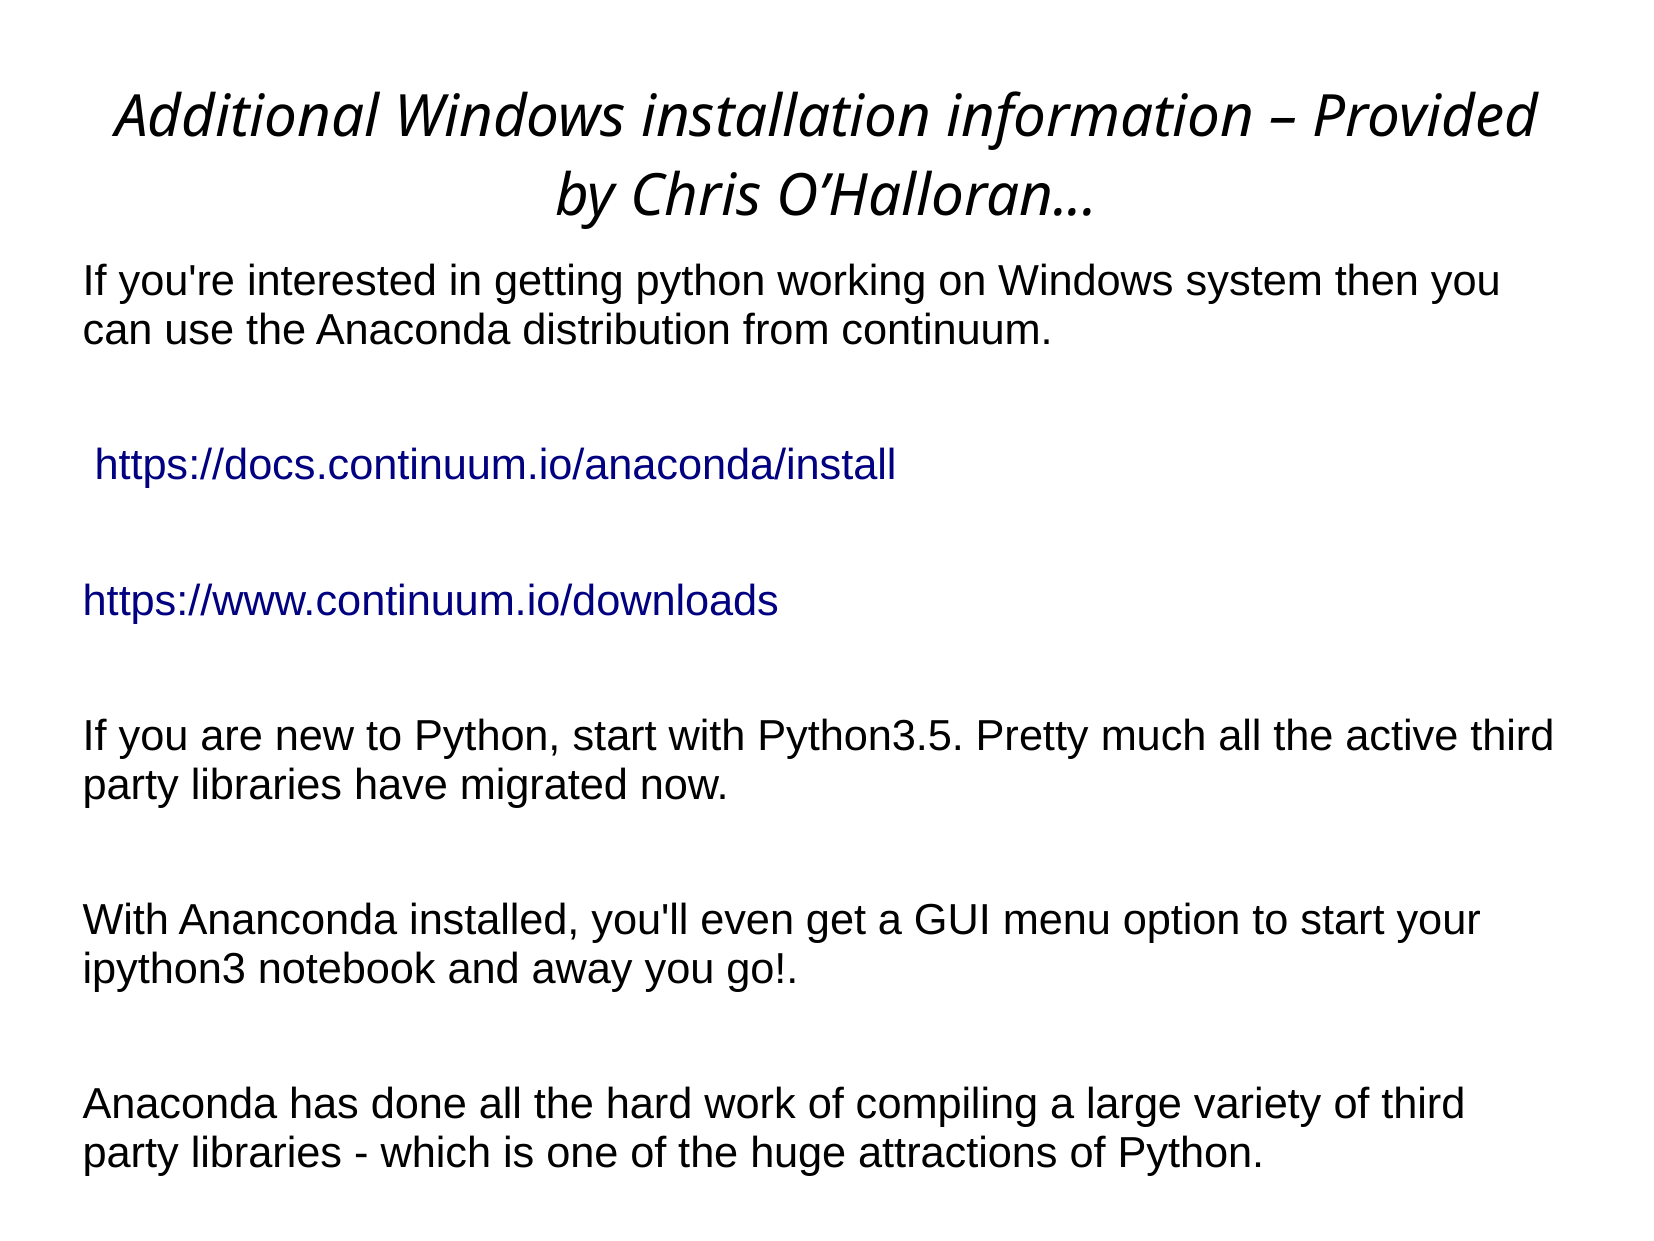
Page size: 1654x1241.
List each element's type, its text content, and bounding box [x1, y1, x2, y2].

list If you're interested in getting python working on Windows system then you can use the Anaconda distribution from continuum. https://docs.continuum.io/anaconda/install https://www.continuum.io/downloads If you are new to Python, start with Python3.5. Pretty much all the active third party libraries have migrated now. With Ananconda installed, you'll even get a GUI menu option to start your ipython3 notebook and away you go!. Anaconda has done all the hard work of compiling a large variety of third party libraries - which is one of the huge attractions of Python. [82, 256, 1571, 1182]
title Additional Windows installation information – Provided by Chris O’Halloran... [82, 49, 1571, 256]
